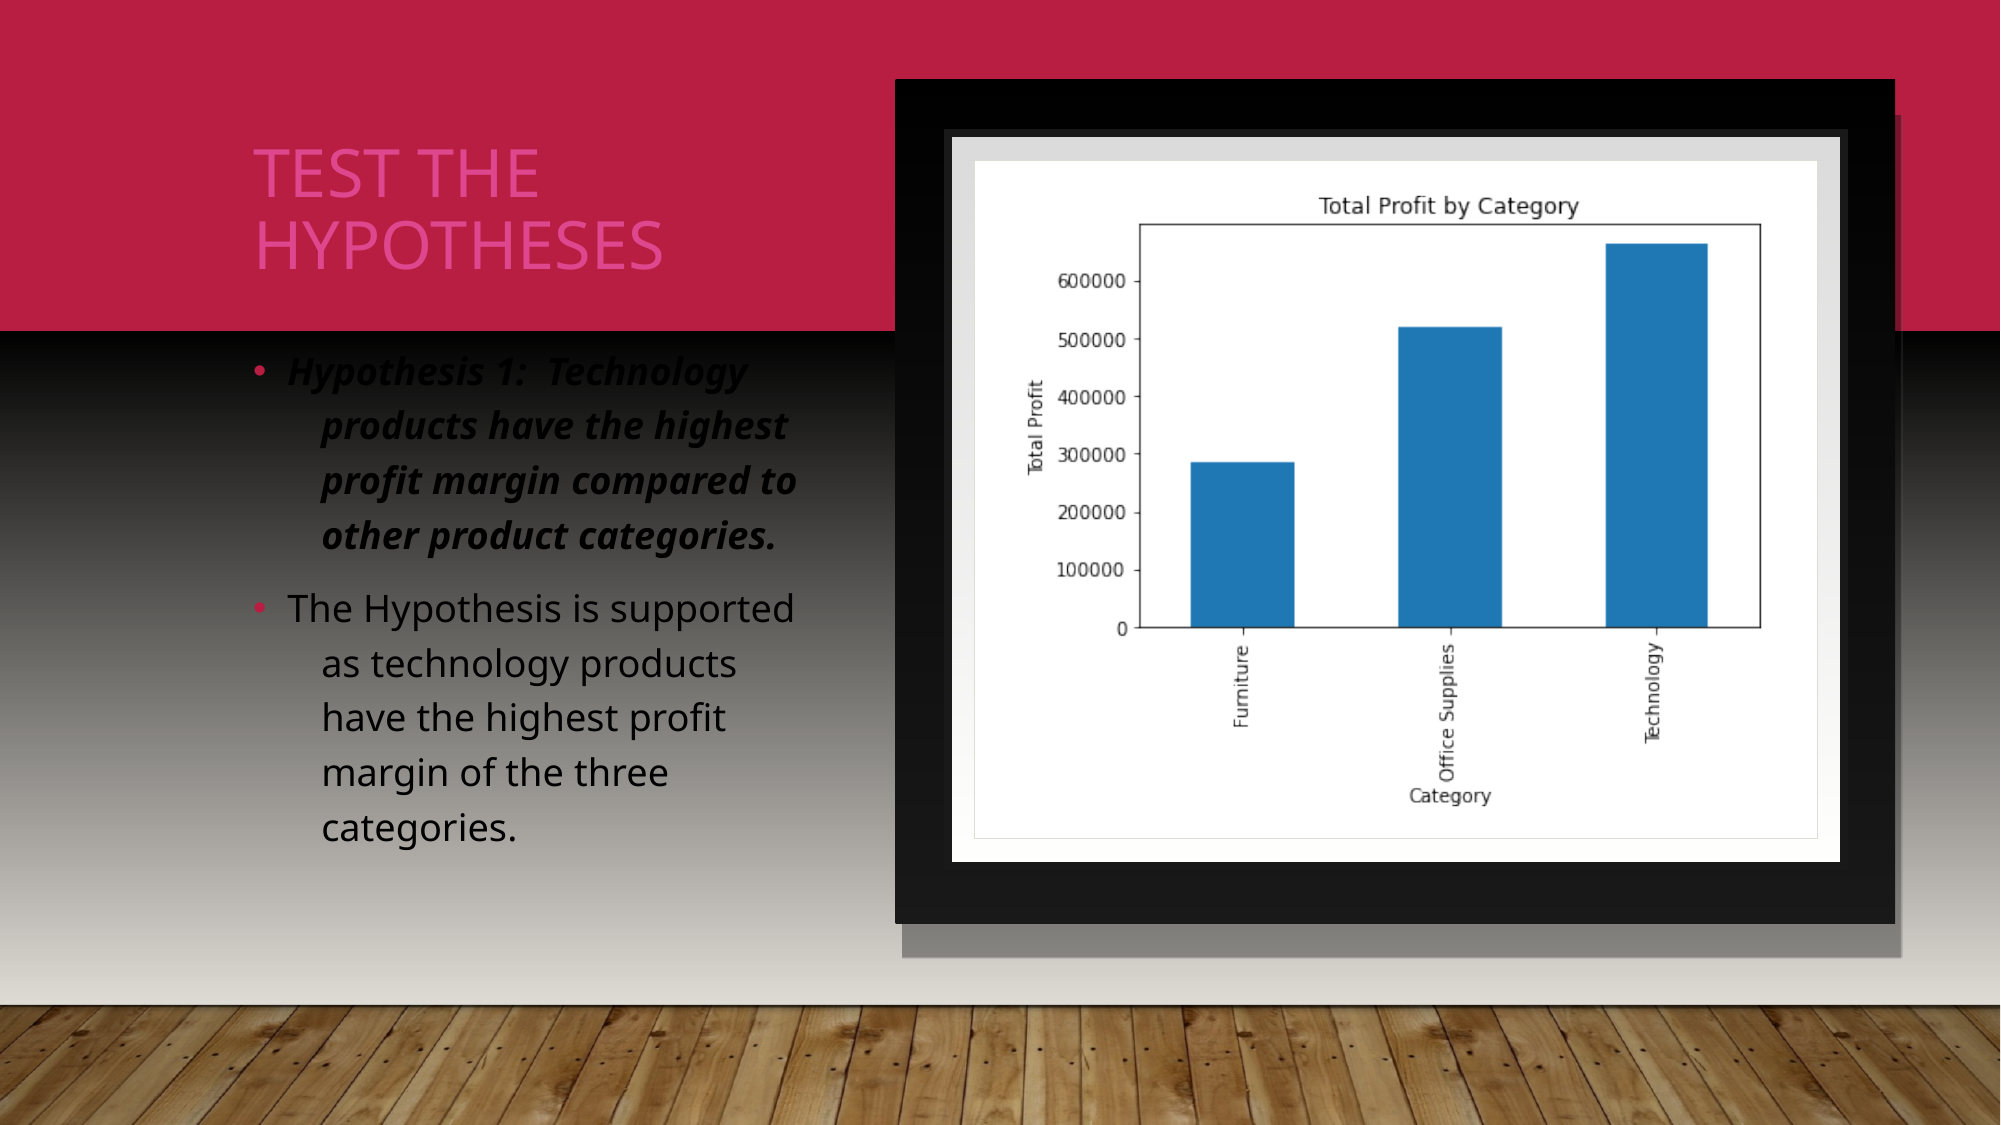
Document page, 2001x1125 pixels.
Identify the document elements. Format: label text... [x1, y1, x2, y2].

picture [1017, 183, 1773, 818]
list Hypothesis 1: Technology products have the highest profit margin compared to other product categories. The Hypothesis is supported as technology products have the highest profit margin of the three categories. [238, 330, 817, 897]
title Test the hypotheses [238, 131, 818, 305]
picture [0, 1005, 2000, 1125]
text_box [0, 0, 2000, 1005]
